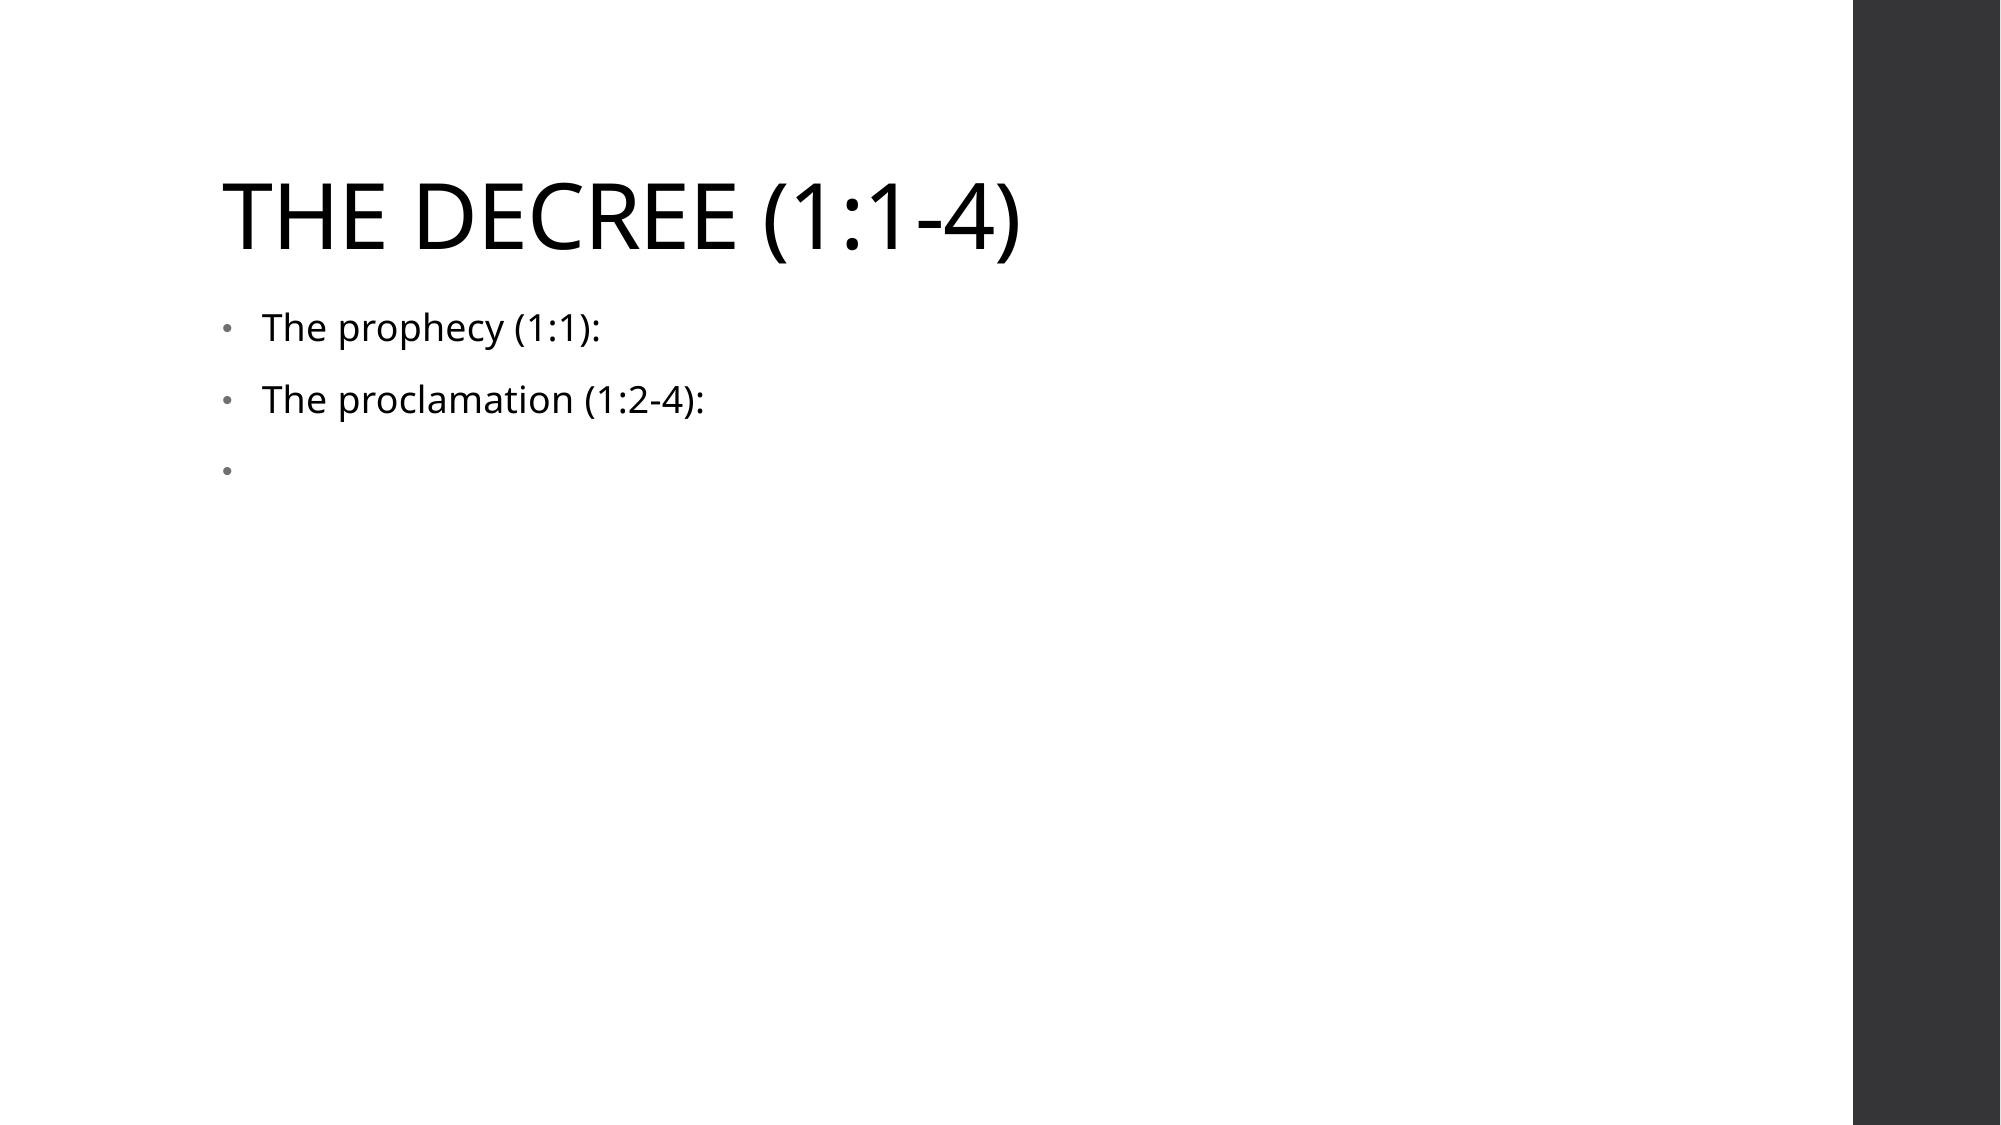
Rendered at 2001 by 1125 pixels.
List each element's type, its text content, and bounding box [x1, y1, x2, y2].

list The prophecy (1:1): The proclamation (1:2-4): [206, 299, 1617, 1014]
title THE DECREE (1:1-4) [206, 60, 1797, 278]
